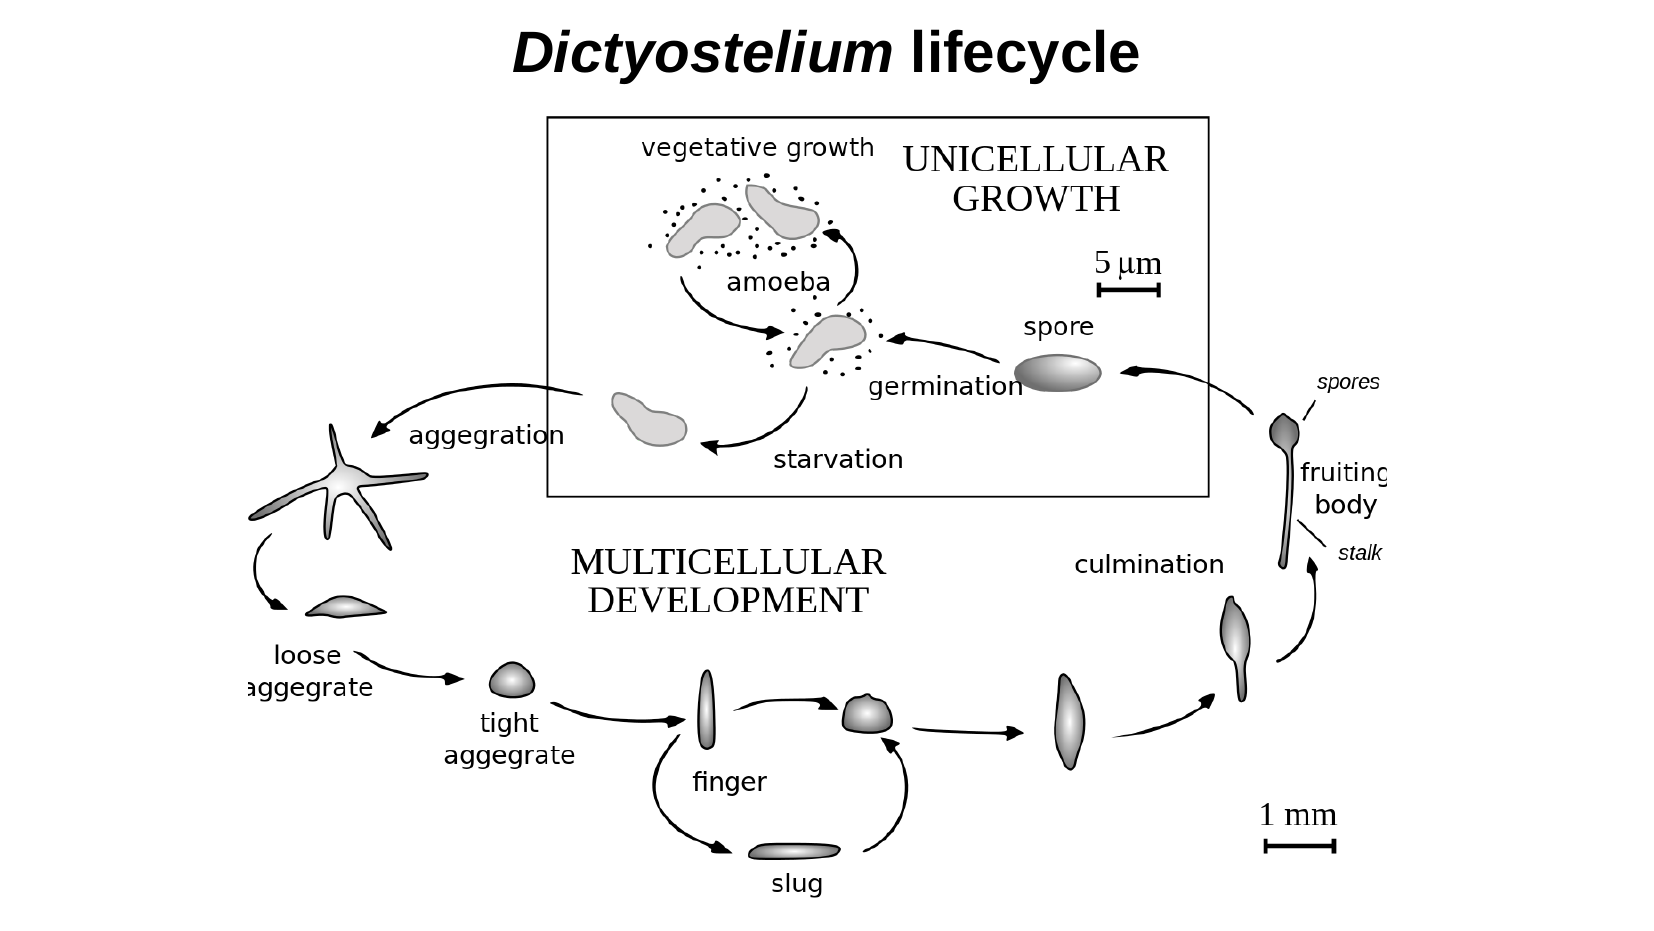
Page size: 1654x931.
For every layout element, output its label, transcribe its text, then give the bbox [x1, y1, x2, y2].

title Dictyostelium lifecycle [82, 0, 1571, 105]
picture [248, 113, 1387, 898]
